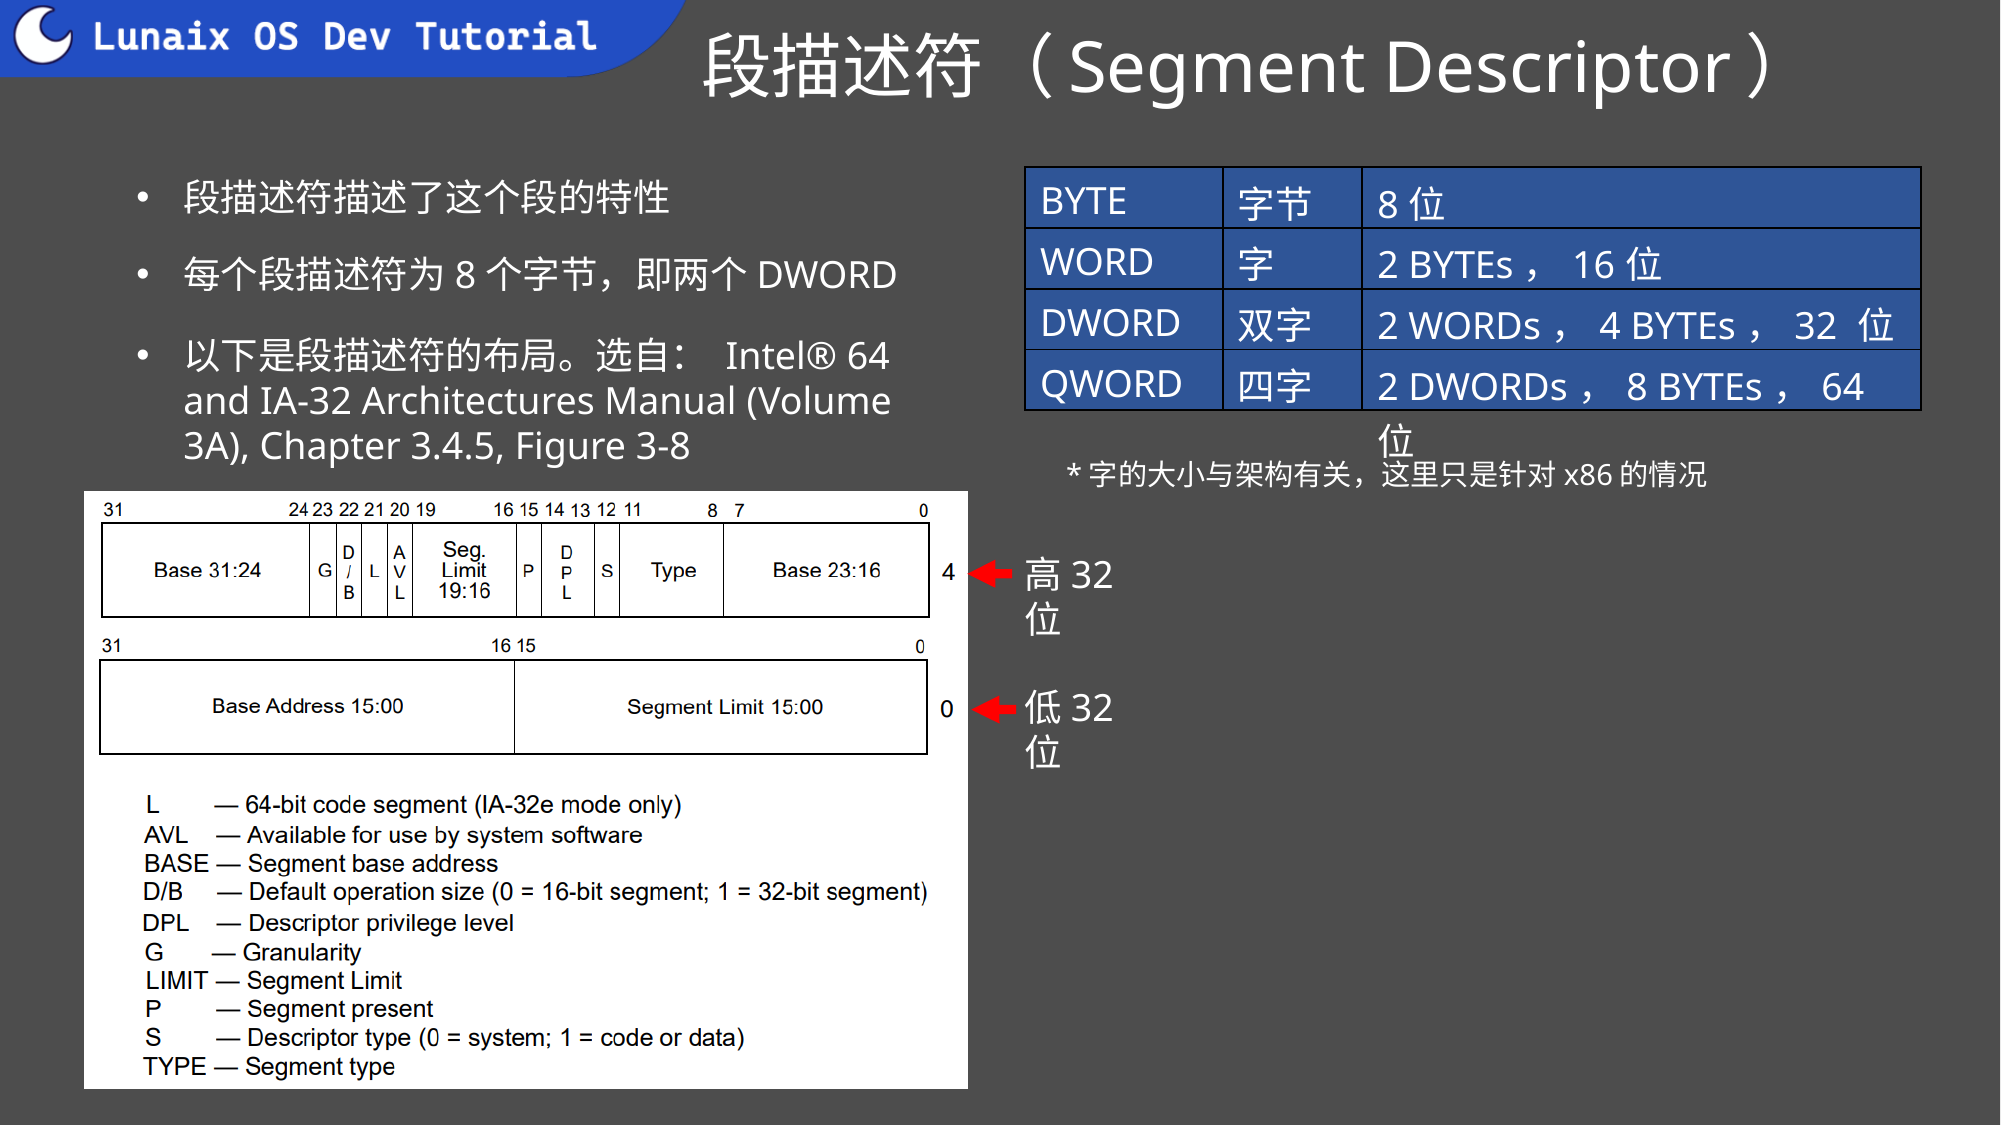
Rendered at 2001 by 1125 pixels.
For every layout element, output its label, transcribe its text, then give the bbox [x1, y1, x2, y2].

text_box 高32位 [1009, 543, 1163, 649]
picture [0, 0, 2001, 1125]
table_cell DWORD [1026, 290, 1222, 349]
text_box 低32位 [1009, 676, 1163, 782]
text_box *字的大小与架构有关，这里只是针对x86的情况 [1051, 448, 1897, 499]
table_cell 2 WORDs，4 BYTEs，32 位 [1363, 290, 1920, 349]
table_header BYTE [1026, 168, 1222, 227]
text_box 段描述符描述了这个段的特性 [121, 167, 1024, 227]
text_box 以下是段描述符的布局。选自： Intel® 64 and IA-32 Architectures Manual (Volume 3A), Chapter 3.4.5, Figure 3-8 [121, 324, 931, 475]
table_cell 四字 [1224, 350, 1361, 409]
title 段描述符（Segment Descriptor） [686, 3, 2000, 137]
table_cell QWORD [1026, 350, 1222, 409]
table_cell WORD [1026, 229, 1222, 288]
table_cell 双字 [1224, 290, 1361, 349]
table_cell 字 [1224, 229, 1361, 288]
text_box 每个段描述符为8个字节，即两个DWORD [121, 244, 931, 304]
table_header 8位 [1363, 168, 1920, 227]
table_cell 2 DWORDs，8 BYTEs，64位 [1363, 350, 1920, 409]
table_header 字节 [1224, 168, 1361, 227]
table_cell 2 BYTEs，16位 [1363, 229, 1920, 288]
